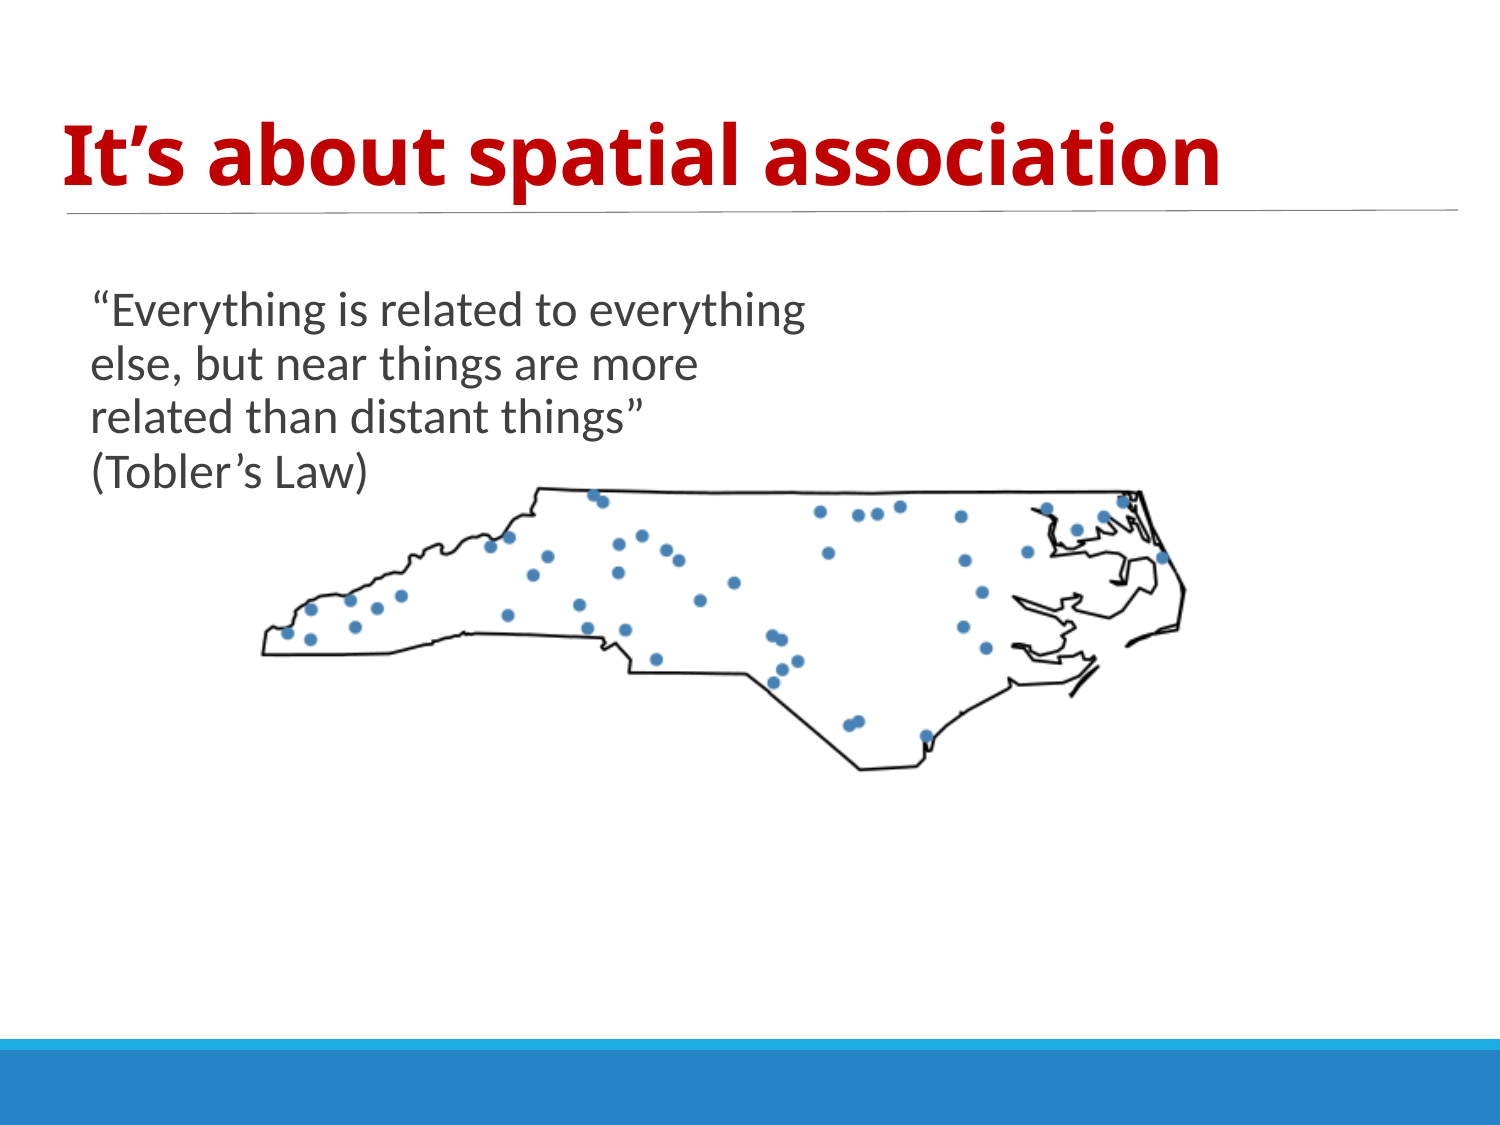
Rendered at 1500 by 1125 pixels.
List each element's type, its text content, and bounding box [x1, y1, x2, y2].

title It’s about spatial association [62, 74, 1396, 240]
list “Everything is related to everything else, but near things are more related than distant things” (Tobler’s Law) [75, 275, 811, 961]
picture [217, 224, 1231, 1036]
